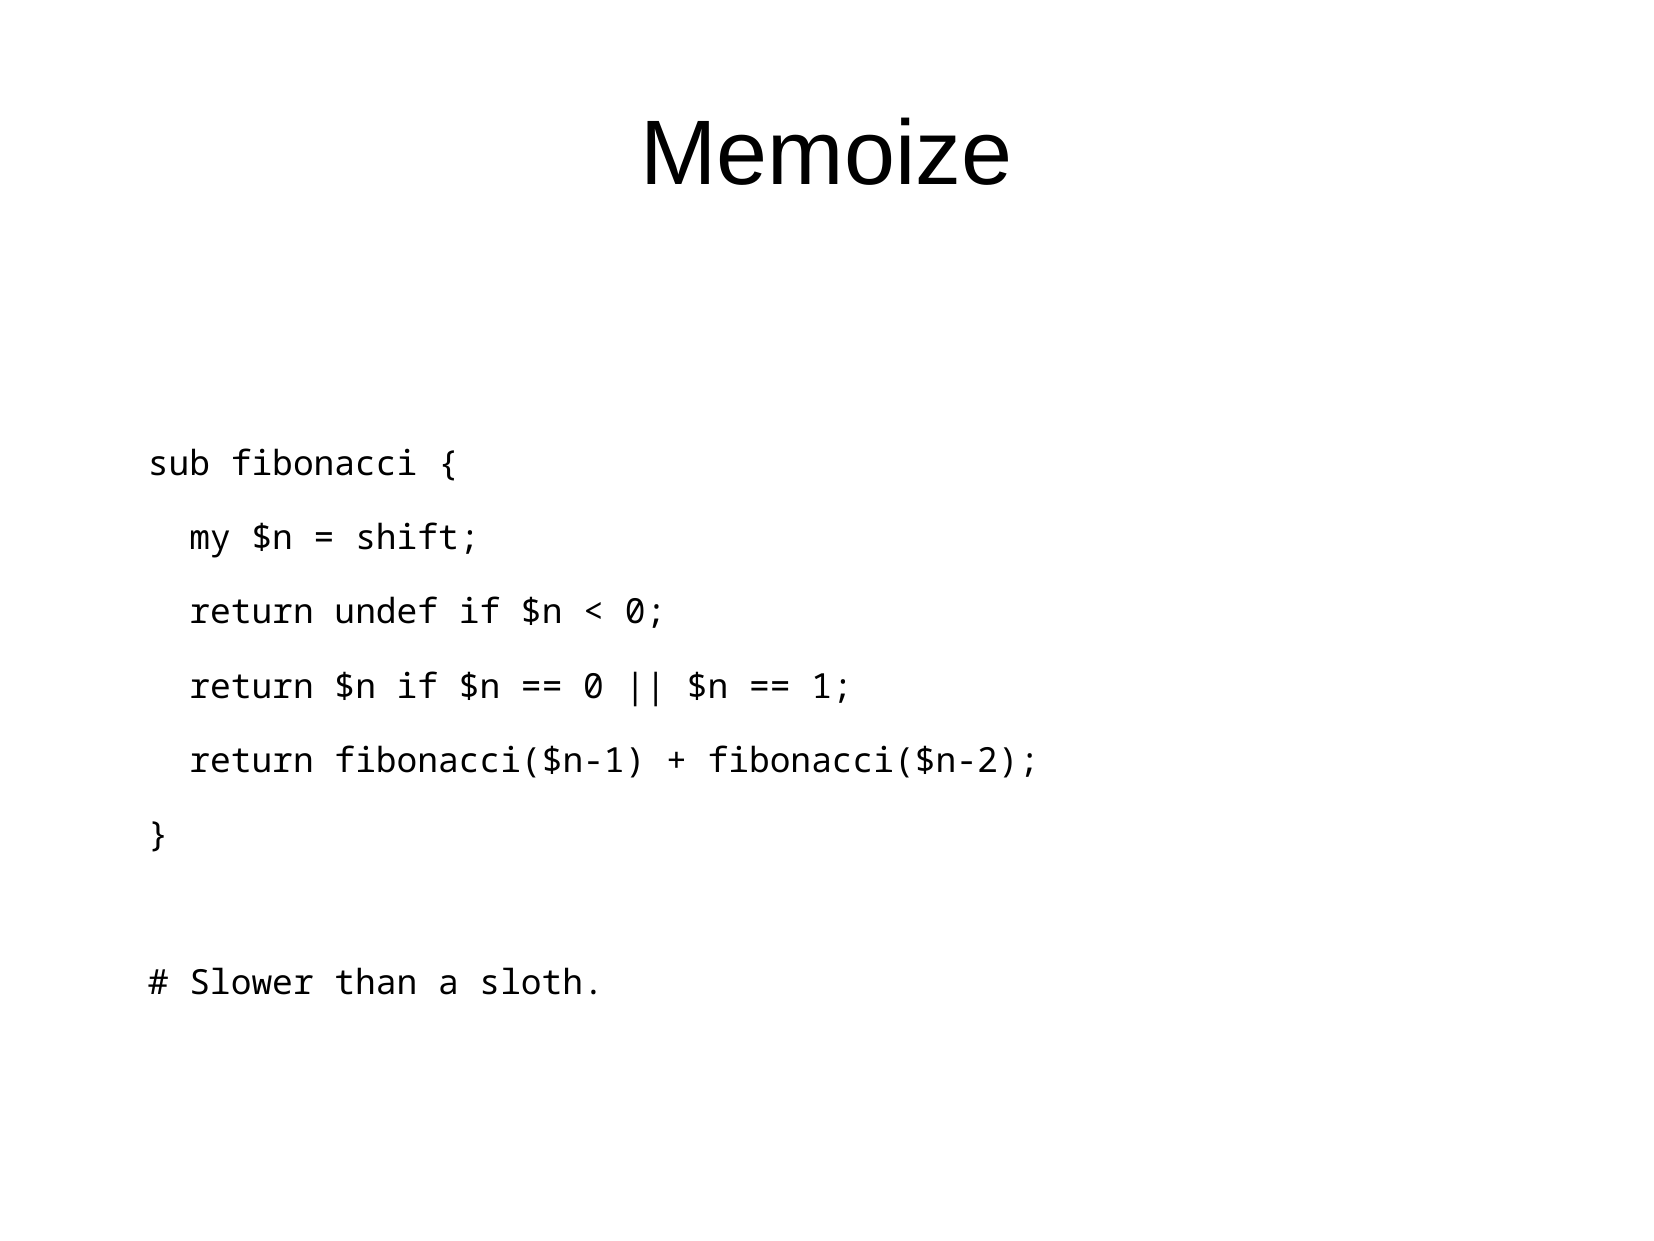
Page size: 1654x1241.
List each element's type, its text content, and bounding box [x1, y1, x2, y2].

title Memoize [82, 49, 1571, 257]
list sub fibonacci { my $n = shift; return undef if $n < 0; return $n if $n == 0 || $n == 1; return fibonacci($n-1) + fibonacci($n-2); } # Slower than a sloth. [82, 290, 1571, 1010]
